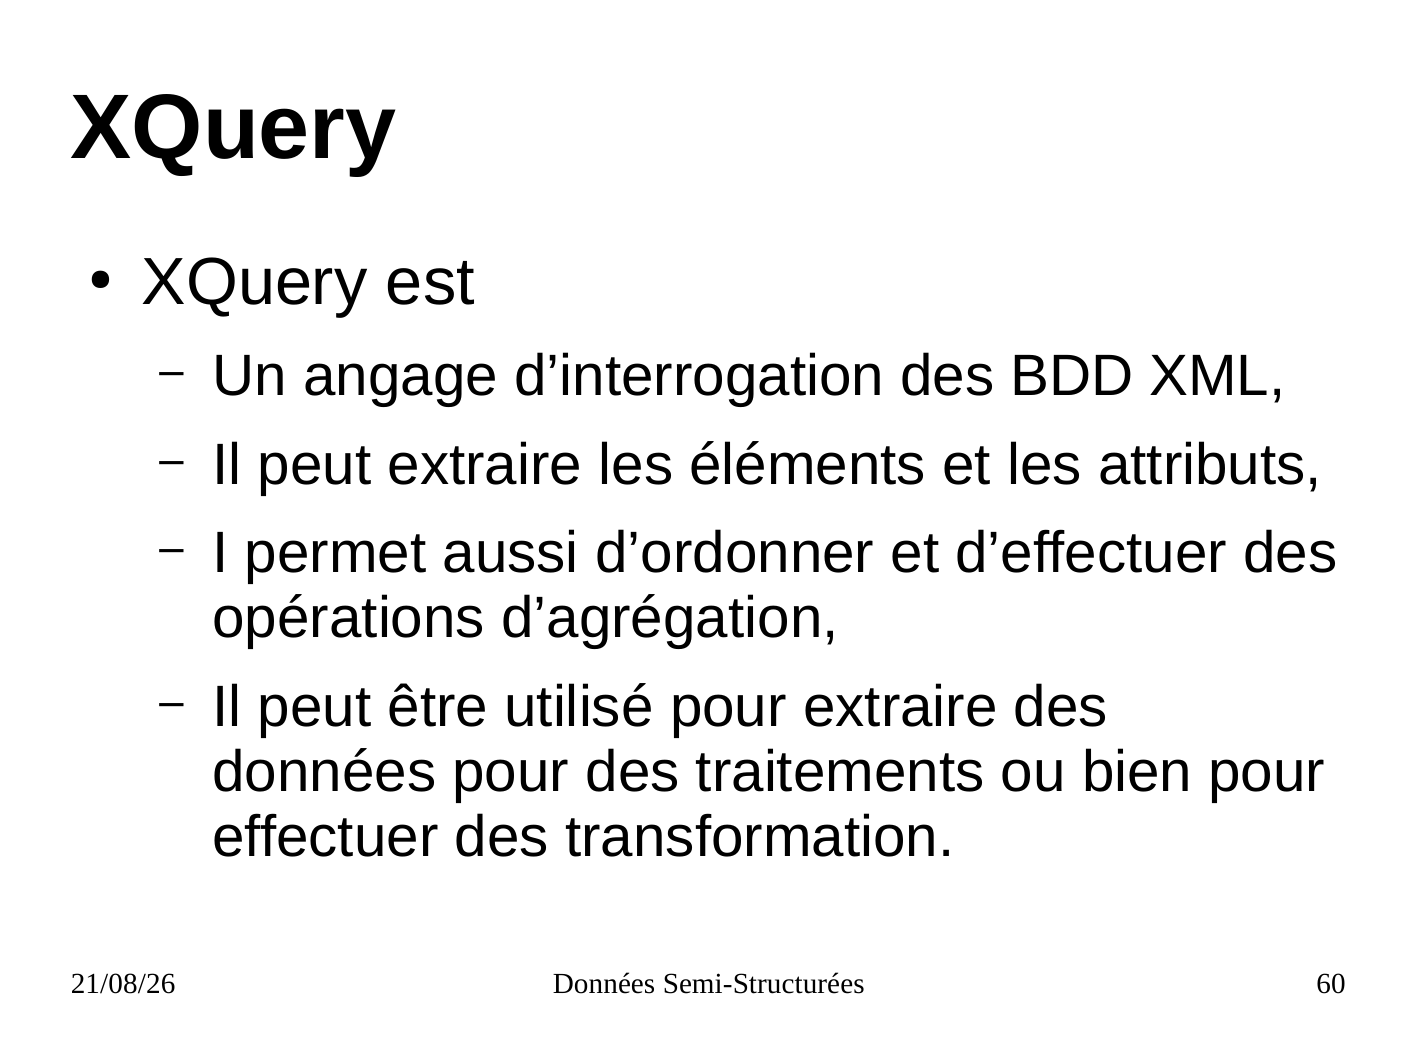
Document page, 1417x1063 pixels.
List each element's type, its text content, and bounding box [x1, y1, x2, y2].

list XQuery est Un angage d’interrogation des BDD XML, Il peut extraire les éléments et les attributs, I permet aussi d’ordonner et d’effectuer des opérations d’agrégation, Il peut être utilisé pour extraire des données pour des traitements ou bien pour effectuer des transformation. [70, 244, 1346, 925]
title XQuery [70, 42, 1346, 212]
